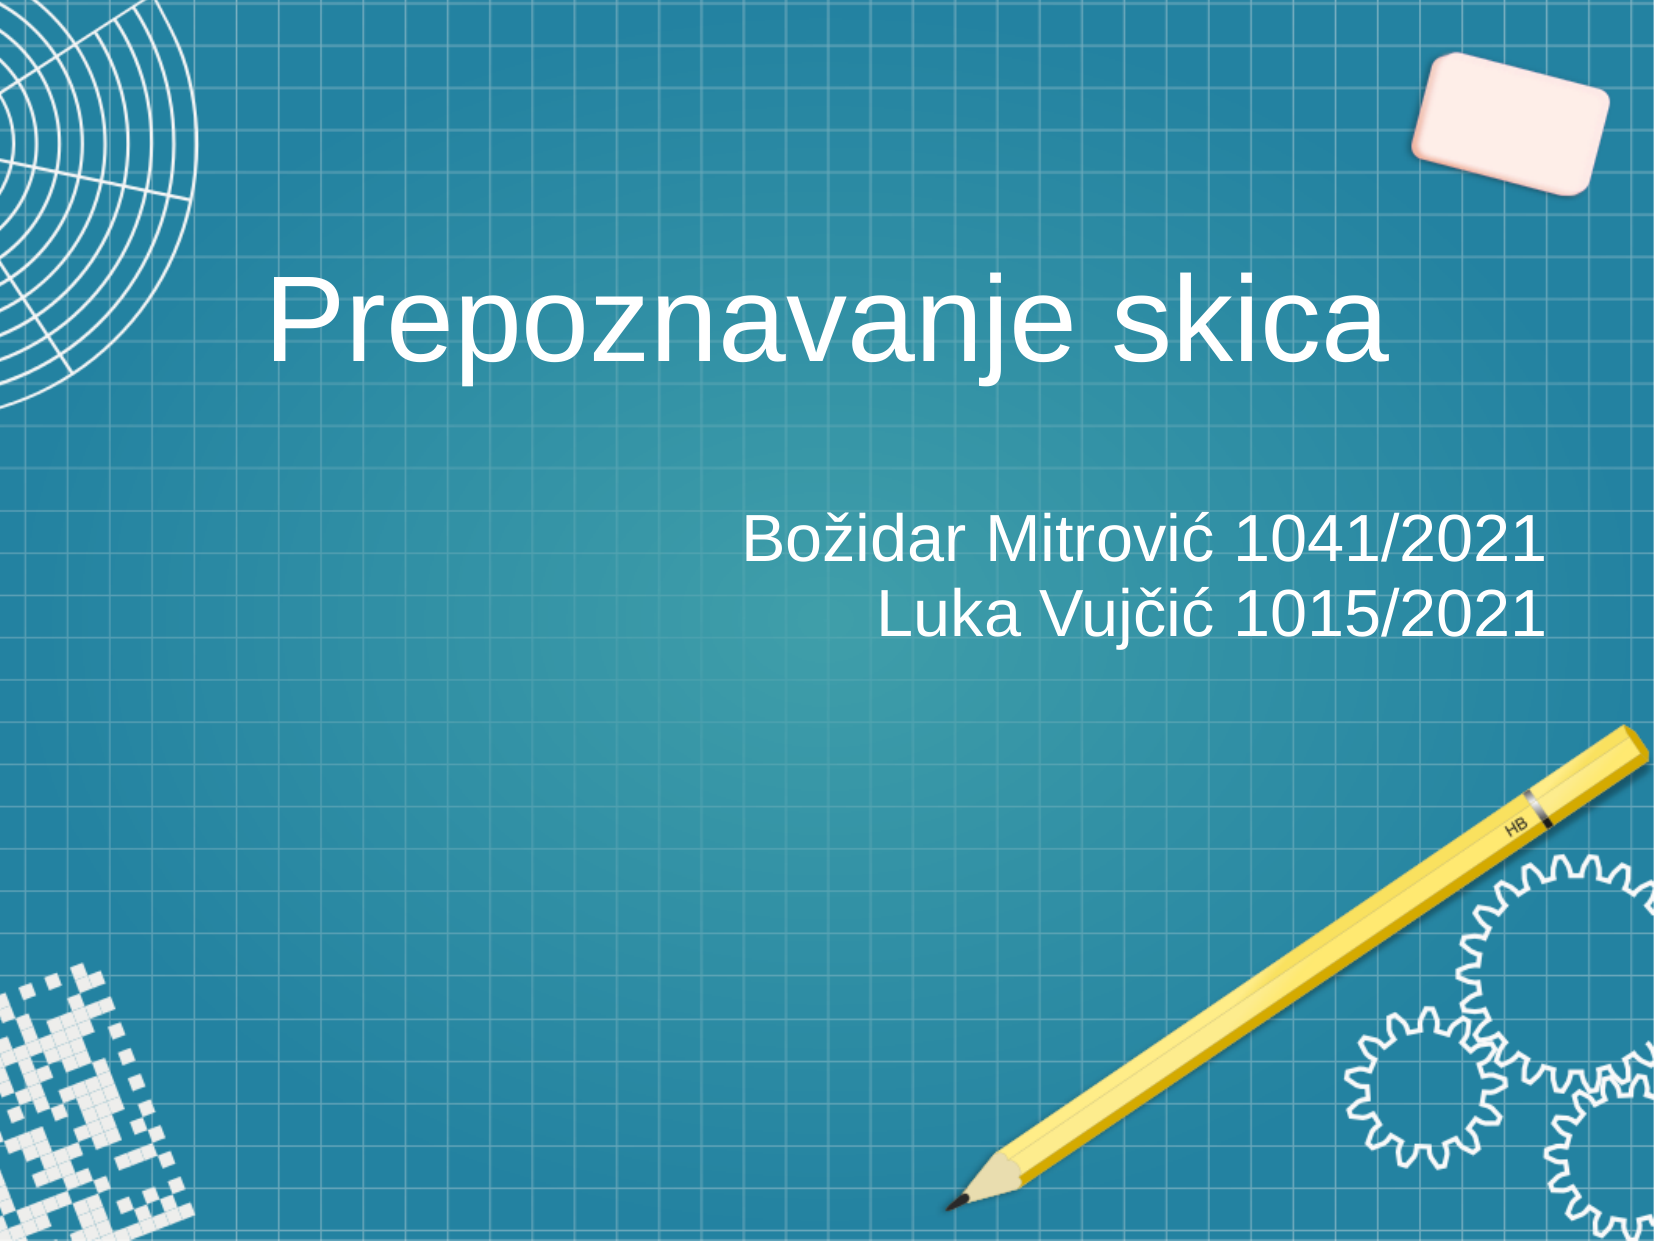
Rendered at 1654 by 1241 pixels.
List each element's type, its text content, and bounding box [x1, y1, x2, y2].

title Prepoznavanje skica [82, 177, 1571, 461]
picture [0, 0, 1654, 1241]
subtitle Božidar Mitrović 1041/2021 Luka Vujčić 1015/2021 [60, 495, 1549, 658]
